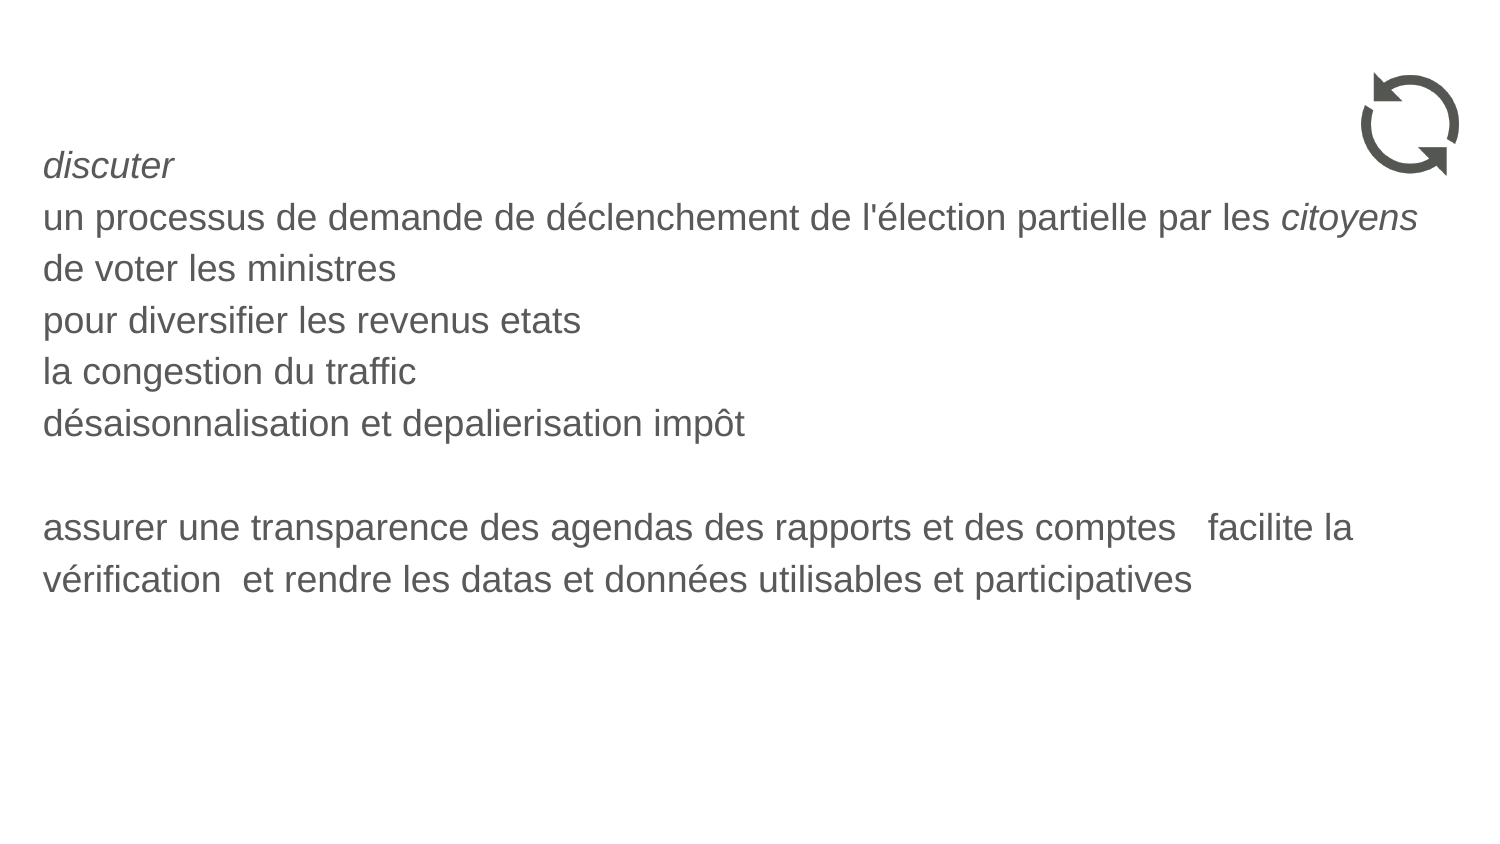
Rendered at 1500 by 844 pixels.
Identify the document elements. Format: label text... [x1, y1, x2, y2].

text_box discuter un processus de demande de déclenchement de l'élection partielle par les citoyens de voter les ministres pour diversifier les revenus etats la congestion du traffic désaisonnalisation et depalierisation impôt assurer une transparence des agendas des rapports et des comptes facilite la vérification et rendre les datas et données utilisables et participatives [28, 19, 1500, 825]
picture [1361, 72, 1459, 176]
